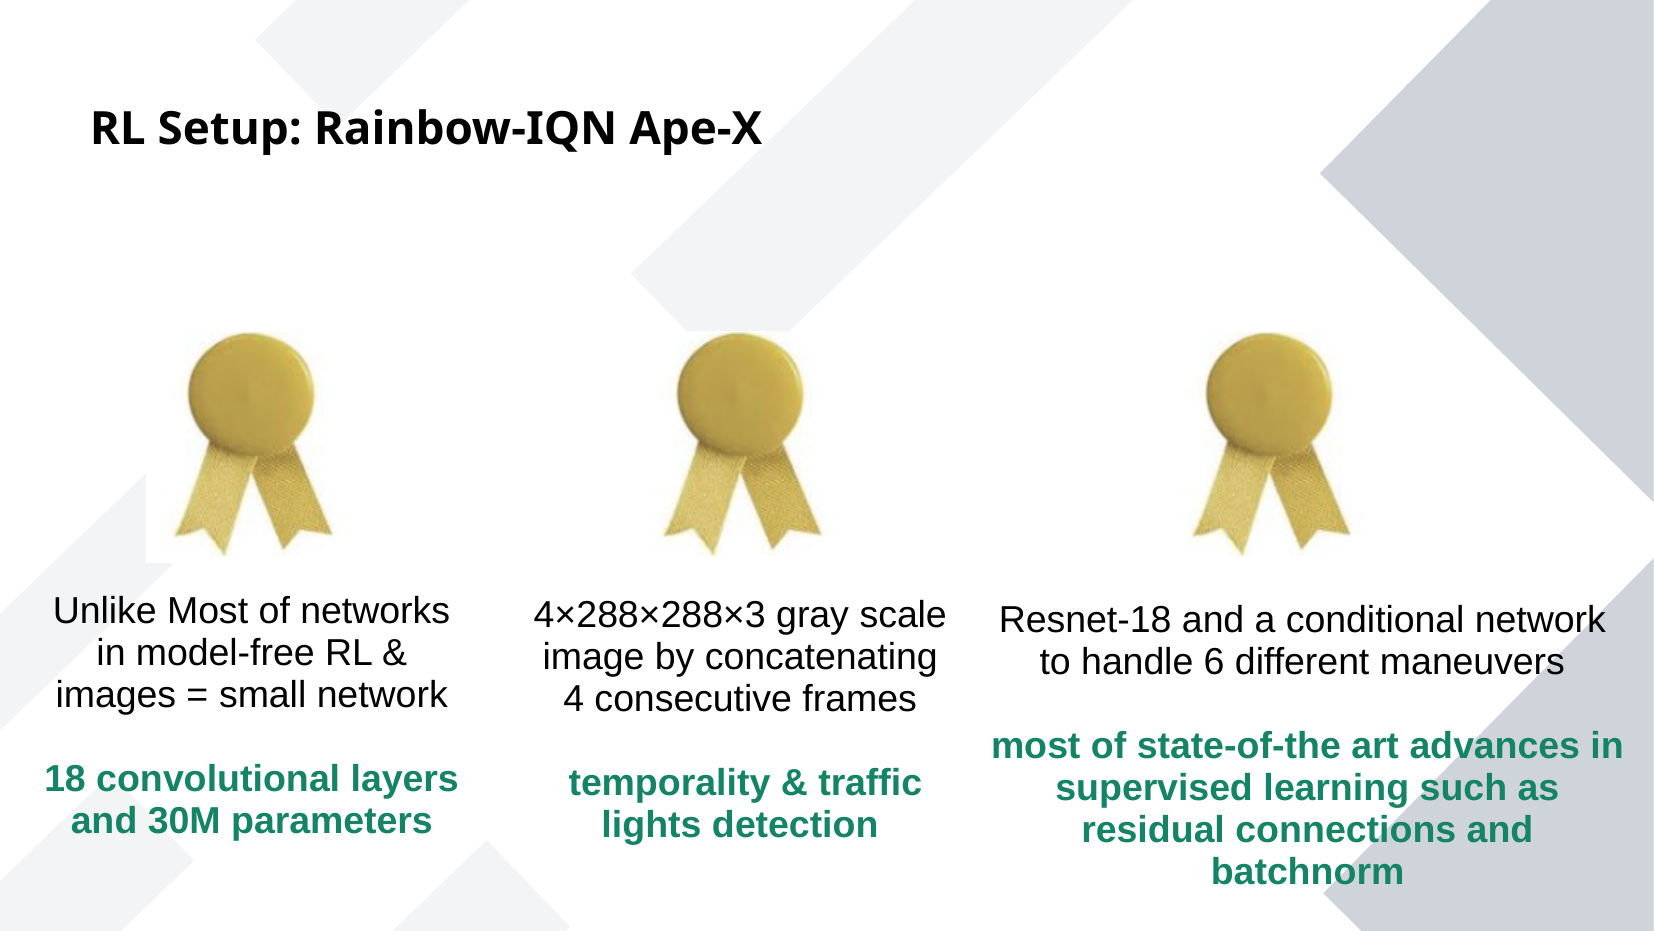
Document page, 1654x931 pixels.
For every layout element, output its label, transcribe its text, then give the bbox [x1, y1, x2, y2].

picture [146, 331, 356, 563]
text_box 4×288×288×3 gray scale image by concatenating 4 consecutive frames temporality & traffic lights detection [515, 586, 966, 853]
text_box Unlike Most of networks in model-free RL & images = small network 18 convolutional layers and 30M parameters [0, 582, 478, 931]
text_box RL Setup: Rainbow-IQN Ape-X [75, 87, 1418, 263]
picture [1164, 331, 1374, 563]
text_box Resnet-18 and a conditional network to handle 6 different maneuvers most of state-of-the art advances in supervised learning such as residual connections and batchnorm [988, 598, 1627, 893]
picture [635, 331, 845, 563]
